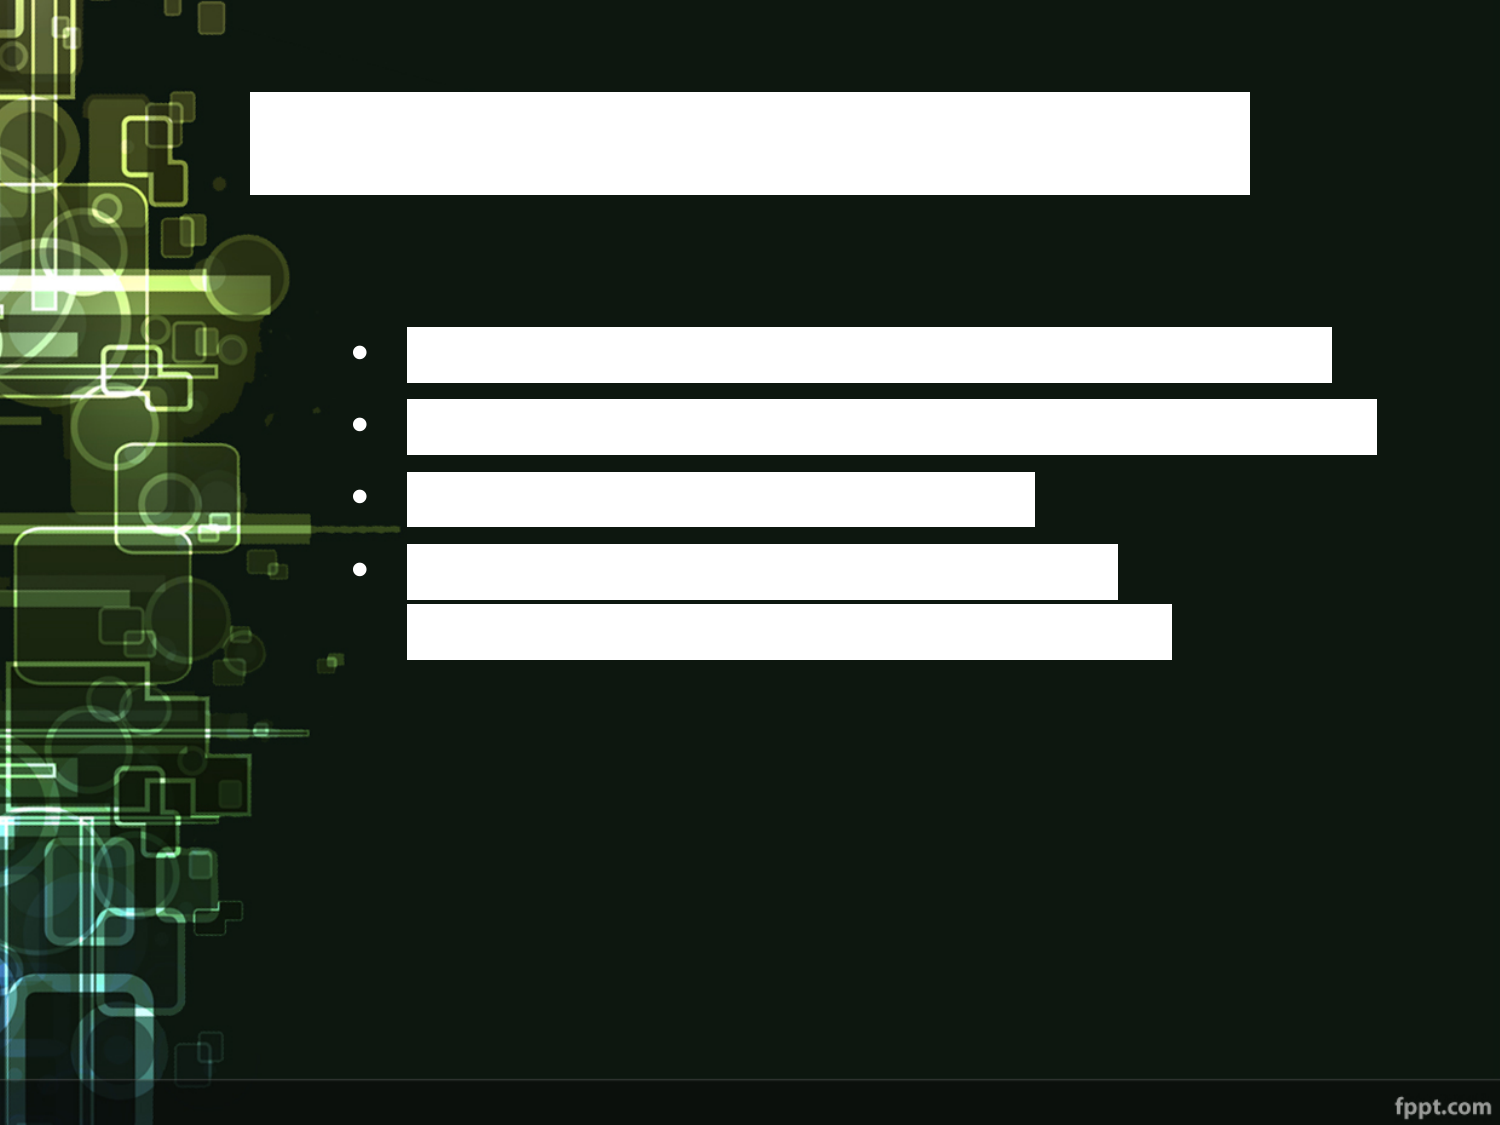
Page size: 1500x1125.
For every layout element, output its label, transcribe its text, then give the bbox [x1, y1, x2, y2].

picture [0, 0, 1500, 1125]
title Fuzzy Control Language [75, 45, 1426, 233]
list Jest to język implementacji logiki rozmytej Został ustandaryzowany przez IEC 61131-7 Jest językiem dziedzinowym Stanowi sformalizowany sposób reprezentacji systemów rozmytych [336, 314, 1425, 1005]
